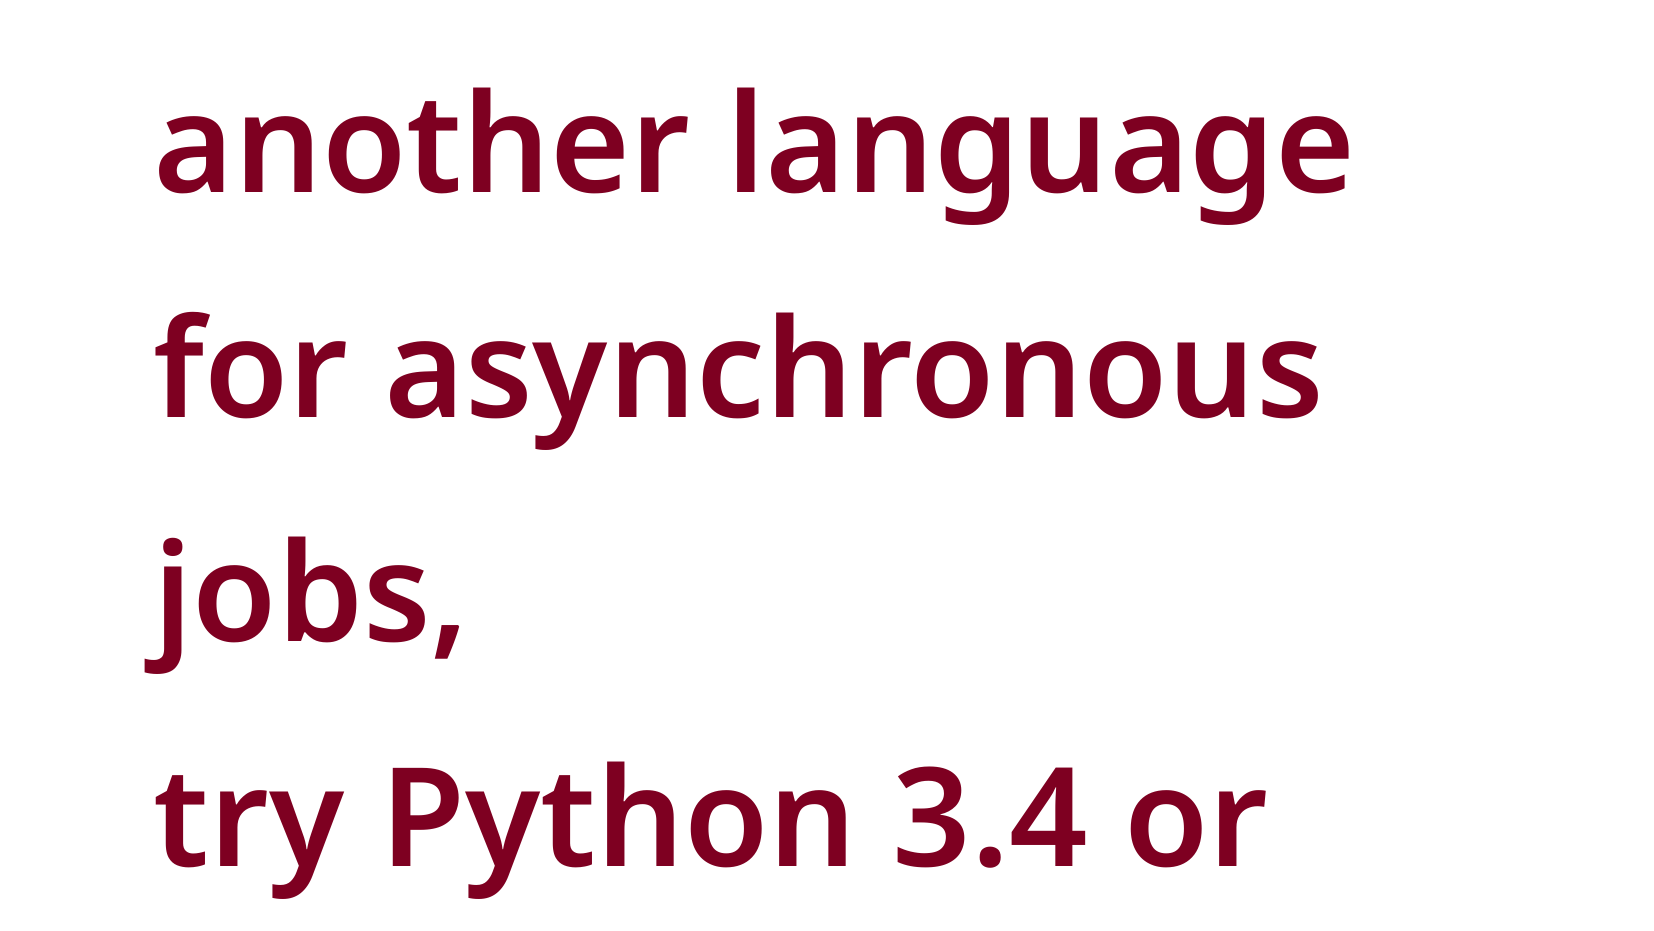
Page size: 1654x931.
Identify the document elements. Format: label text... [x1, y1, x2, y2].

title Before considering another language for asynchronous jobs, try Python 3.4 or 3.5! [153, 141, 1501, 773]
